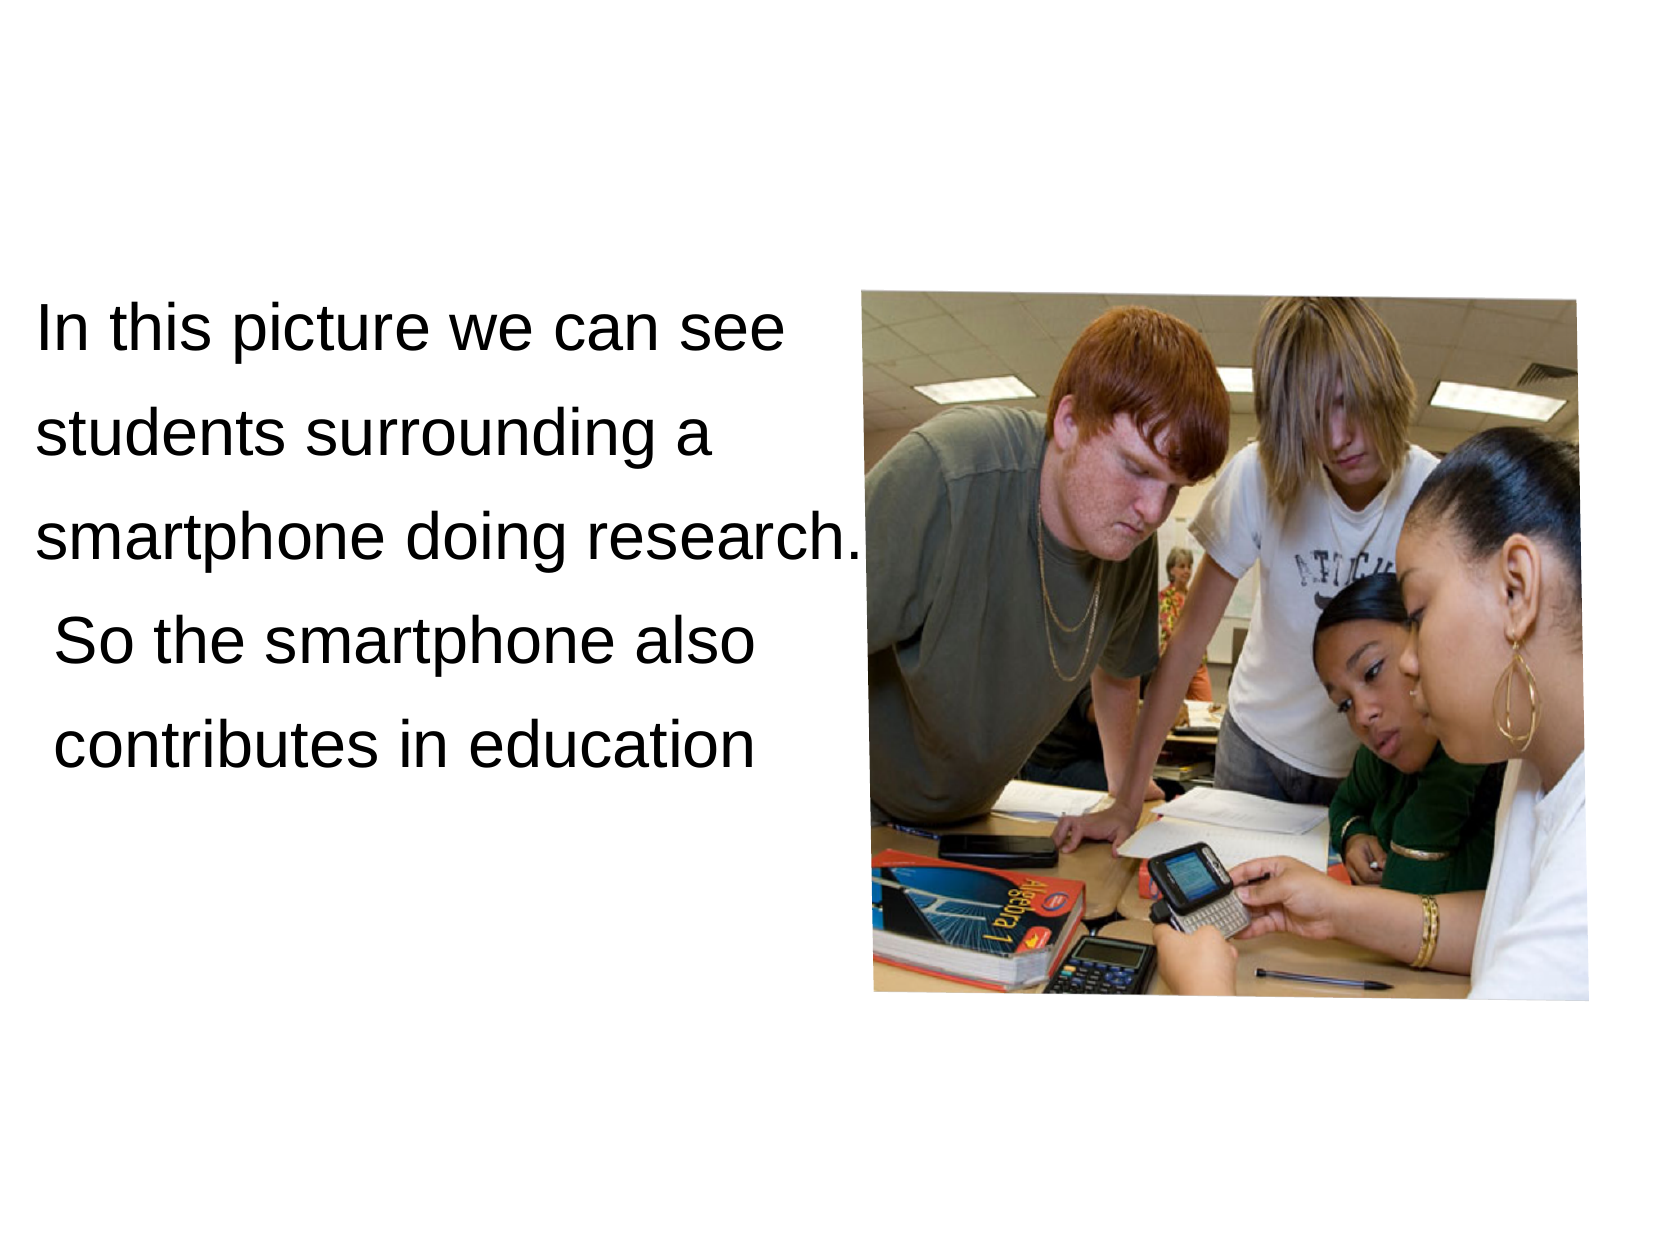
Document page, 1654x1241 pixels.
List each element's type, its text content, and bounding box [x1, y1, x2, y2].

list In this picture we can see students surrounding a smartphone doing research. So the smartphone also contributes in education [1002, 290, 1524, 297]
list In this picture we can see students surrounding a smartphone doing research. So the smartphone also contributes in education [35, 290, 1524, 1109]
picture [861, 289, 1589, 1002]
